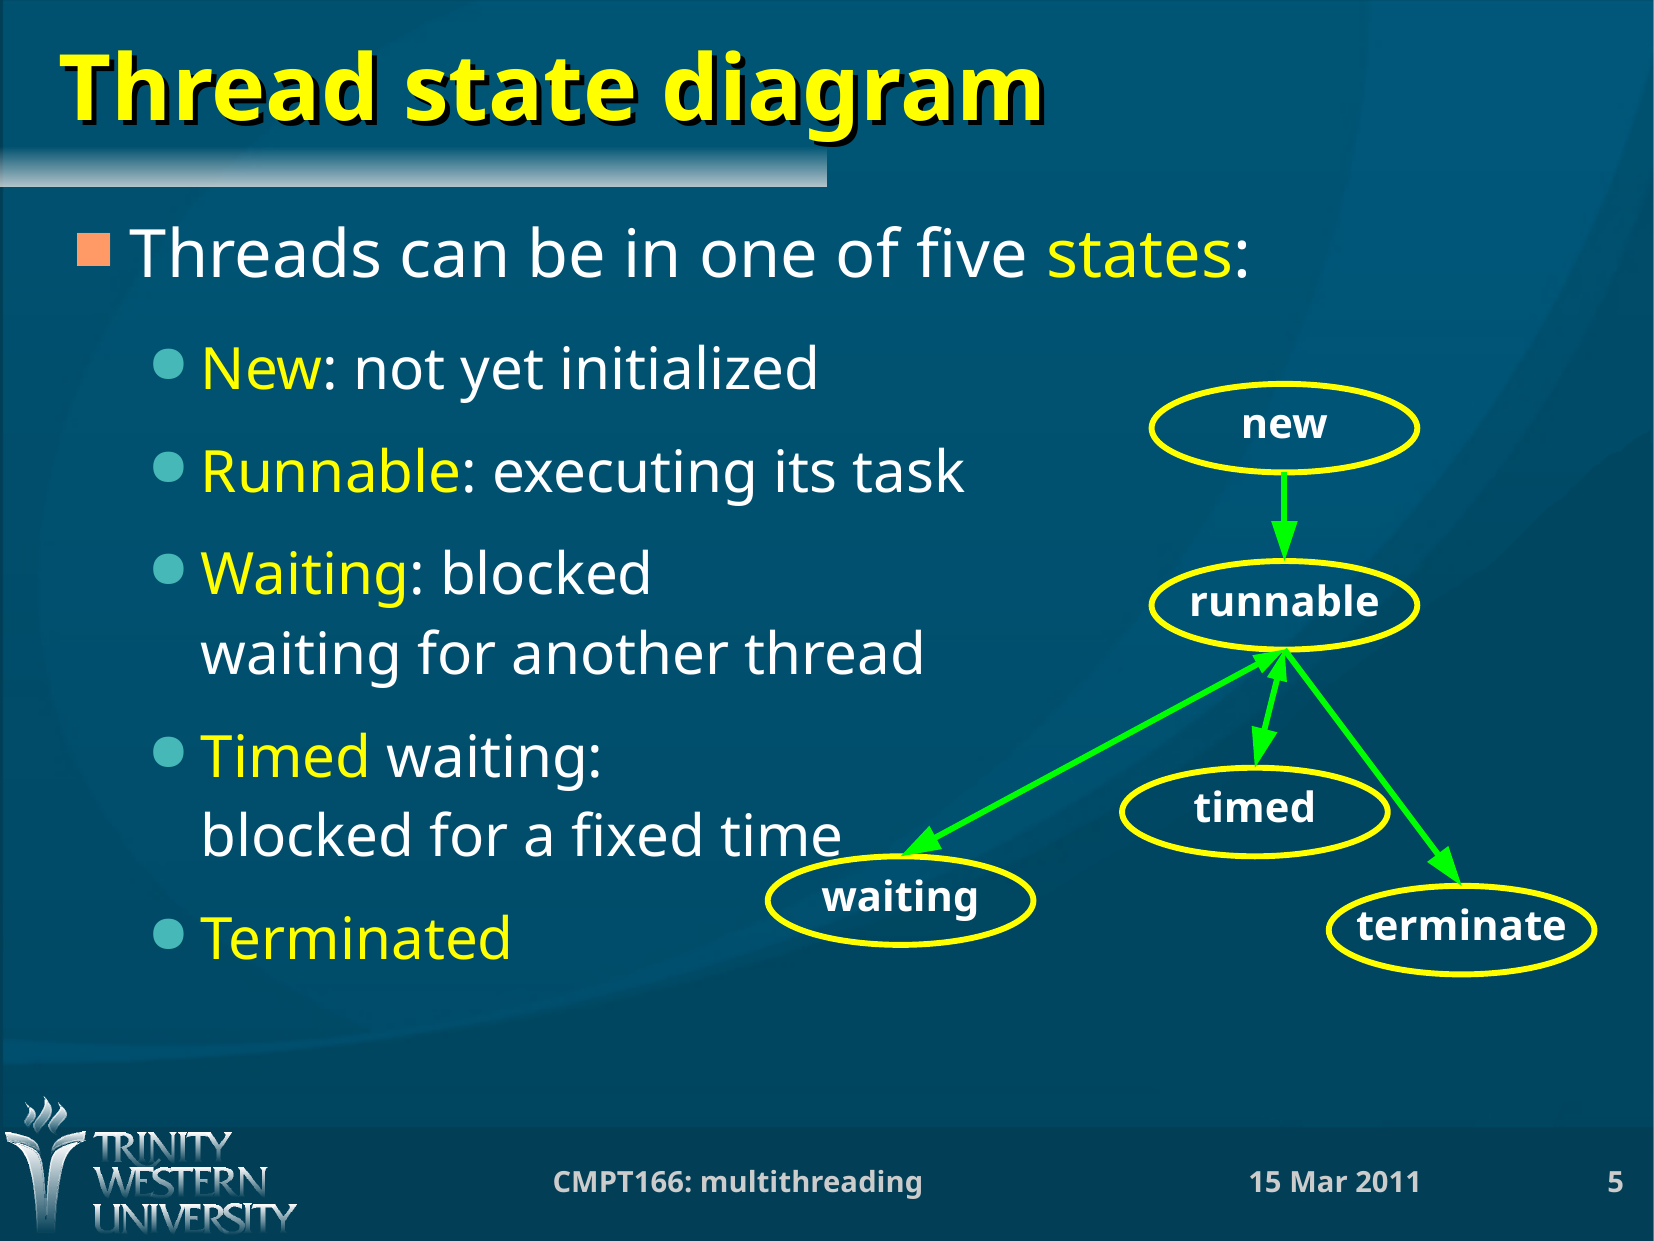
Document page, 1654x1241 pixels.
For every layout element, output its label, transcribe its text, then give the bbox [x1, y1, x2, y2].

title Thread state diagram [59, 19, 1595, 148]
text_box runnable [1151, 561, 1418, 650]
text_box timed [1122, 767, 1388, 857]
text_box waiting [767, 856, 1034, 945]
text_box terminate [1328, 885, 1595, 975]
picture [38, 1227, 54, 1232]
text_box new [1151, 383, 1418, 473]
list Threads can be in one of five states: New: not yet initialized Runnable: executing its task Waiting: blocked waiting for another thread Timed waiting: blocked for a fixed time Terminated [59, 206, 1625, 1026]
